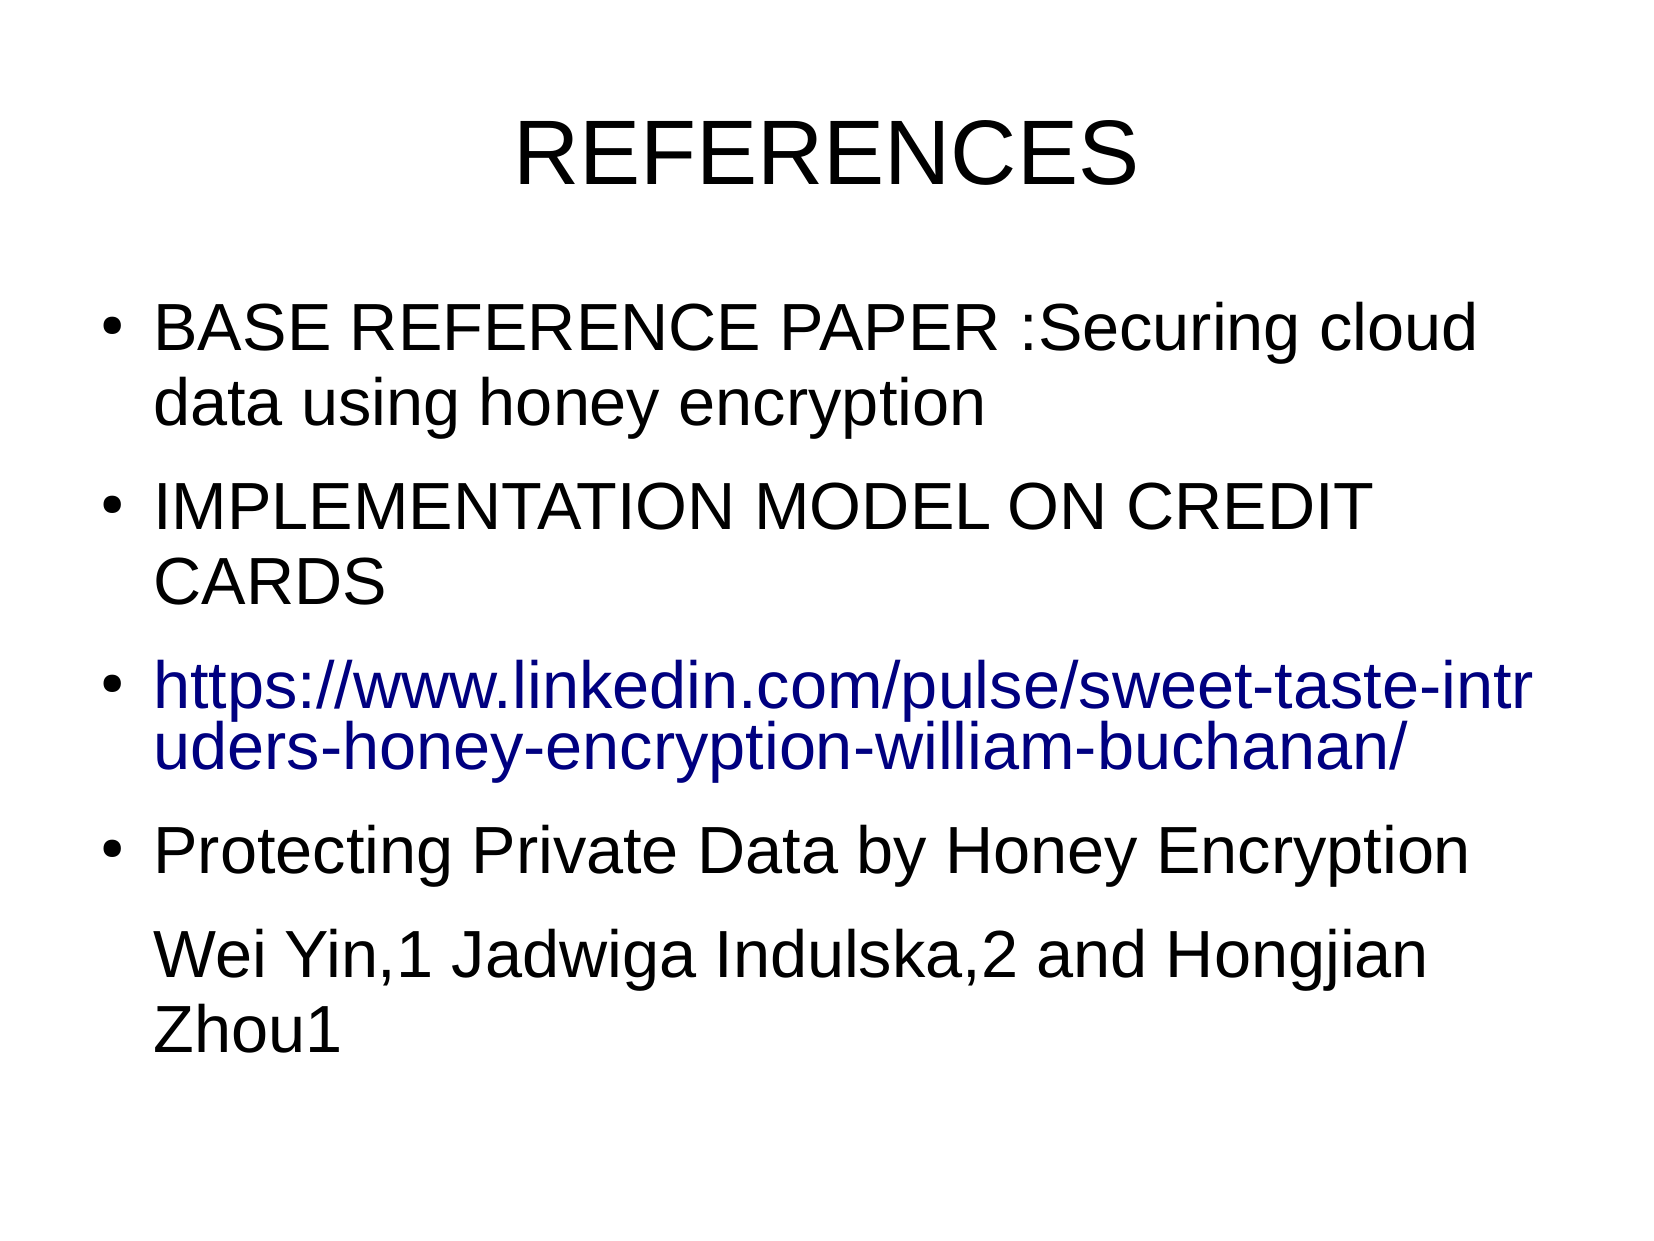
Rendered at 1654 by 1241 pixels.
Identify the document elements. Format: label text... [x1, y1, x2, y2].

list BASE REFERENCE PAPER :Securing cloud data using honey encryption IMPLEMENTATION MODEL ON CREDIT CARDS https://www.linkedin.com/pulse/sweet-taste-intruders-honey-encryption-william-buchanan/ Protecting Private Data by Honey Encryption Wei Yin,1 Jadwiga Indulska,2 and Hongjian Zhou1 [82, 290, 1571, 1182]
title REFERENCES [82, 49, 1571, 257]
